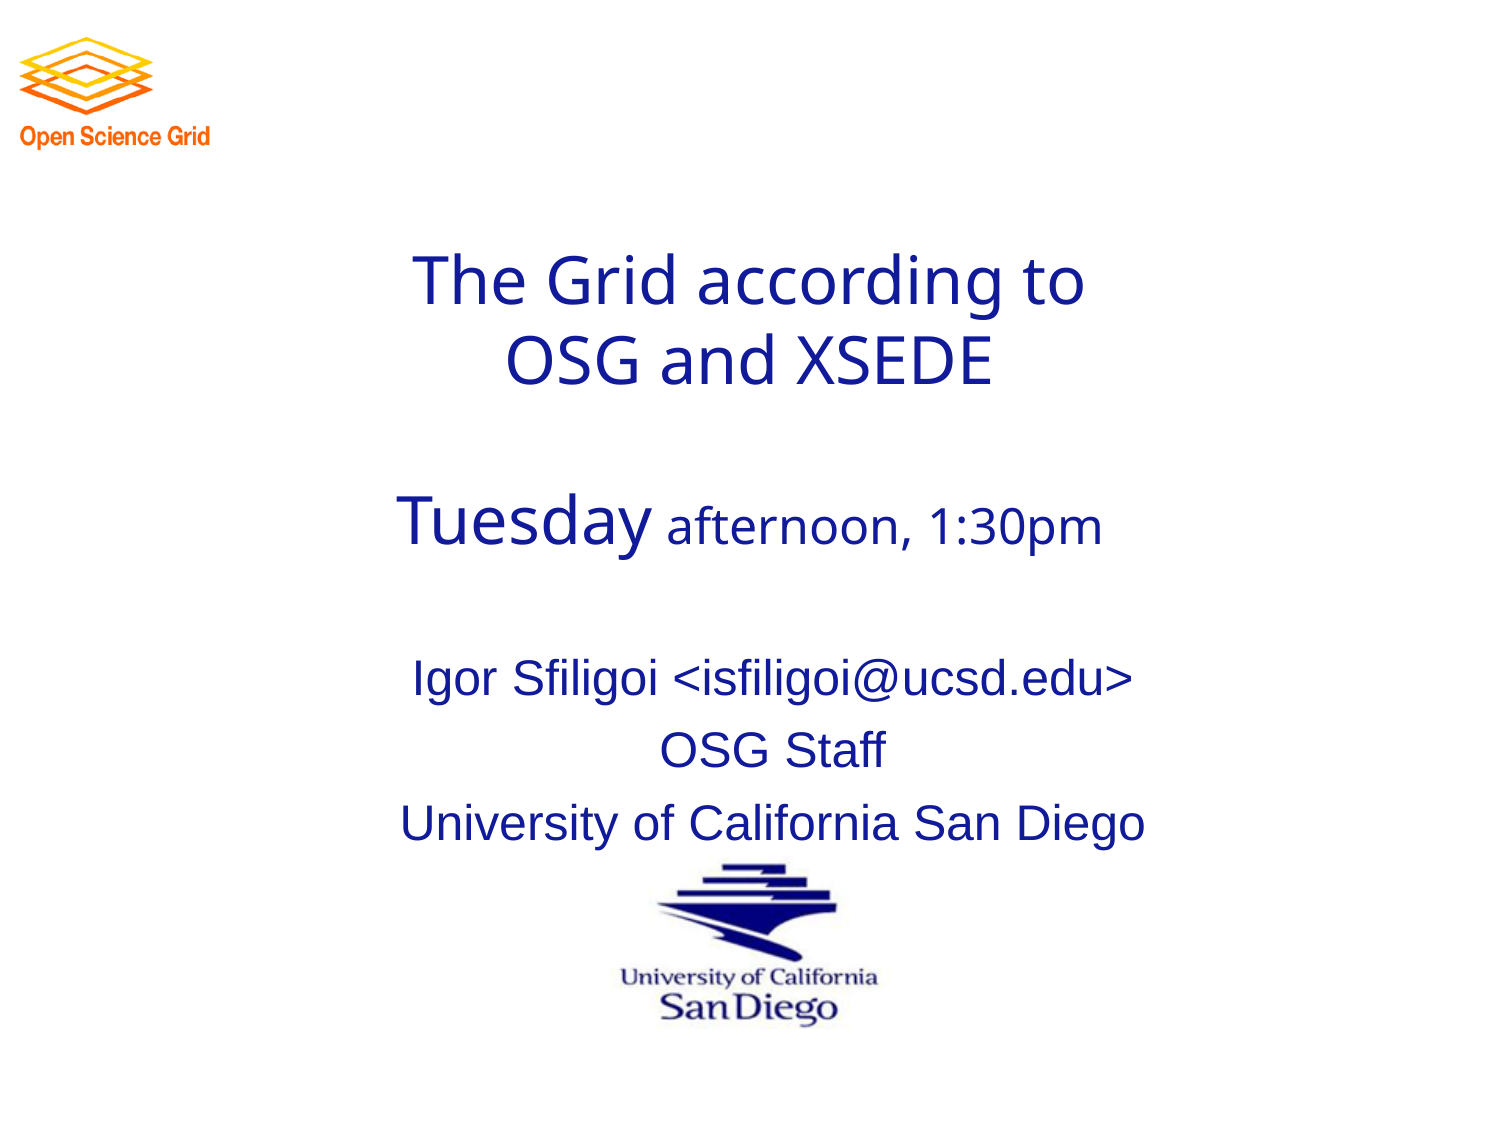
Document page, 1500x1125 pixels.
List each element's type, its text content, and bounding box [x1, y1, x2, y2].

text_box Igor Sfiligoi <isfiligoi@ucsd.edu> OSG Staff University of California San Diego [106, 637, 1440, 926]
picture [0, 14, 229, 167]
title The Grid according to OSG and XSEDE Tuesday afternoon, 1:30pm [112, 230, 1388, 566]
picture [609, 856, 891, 1029]
